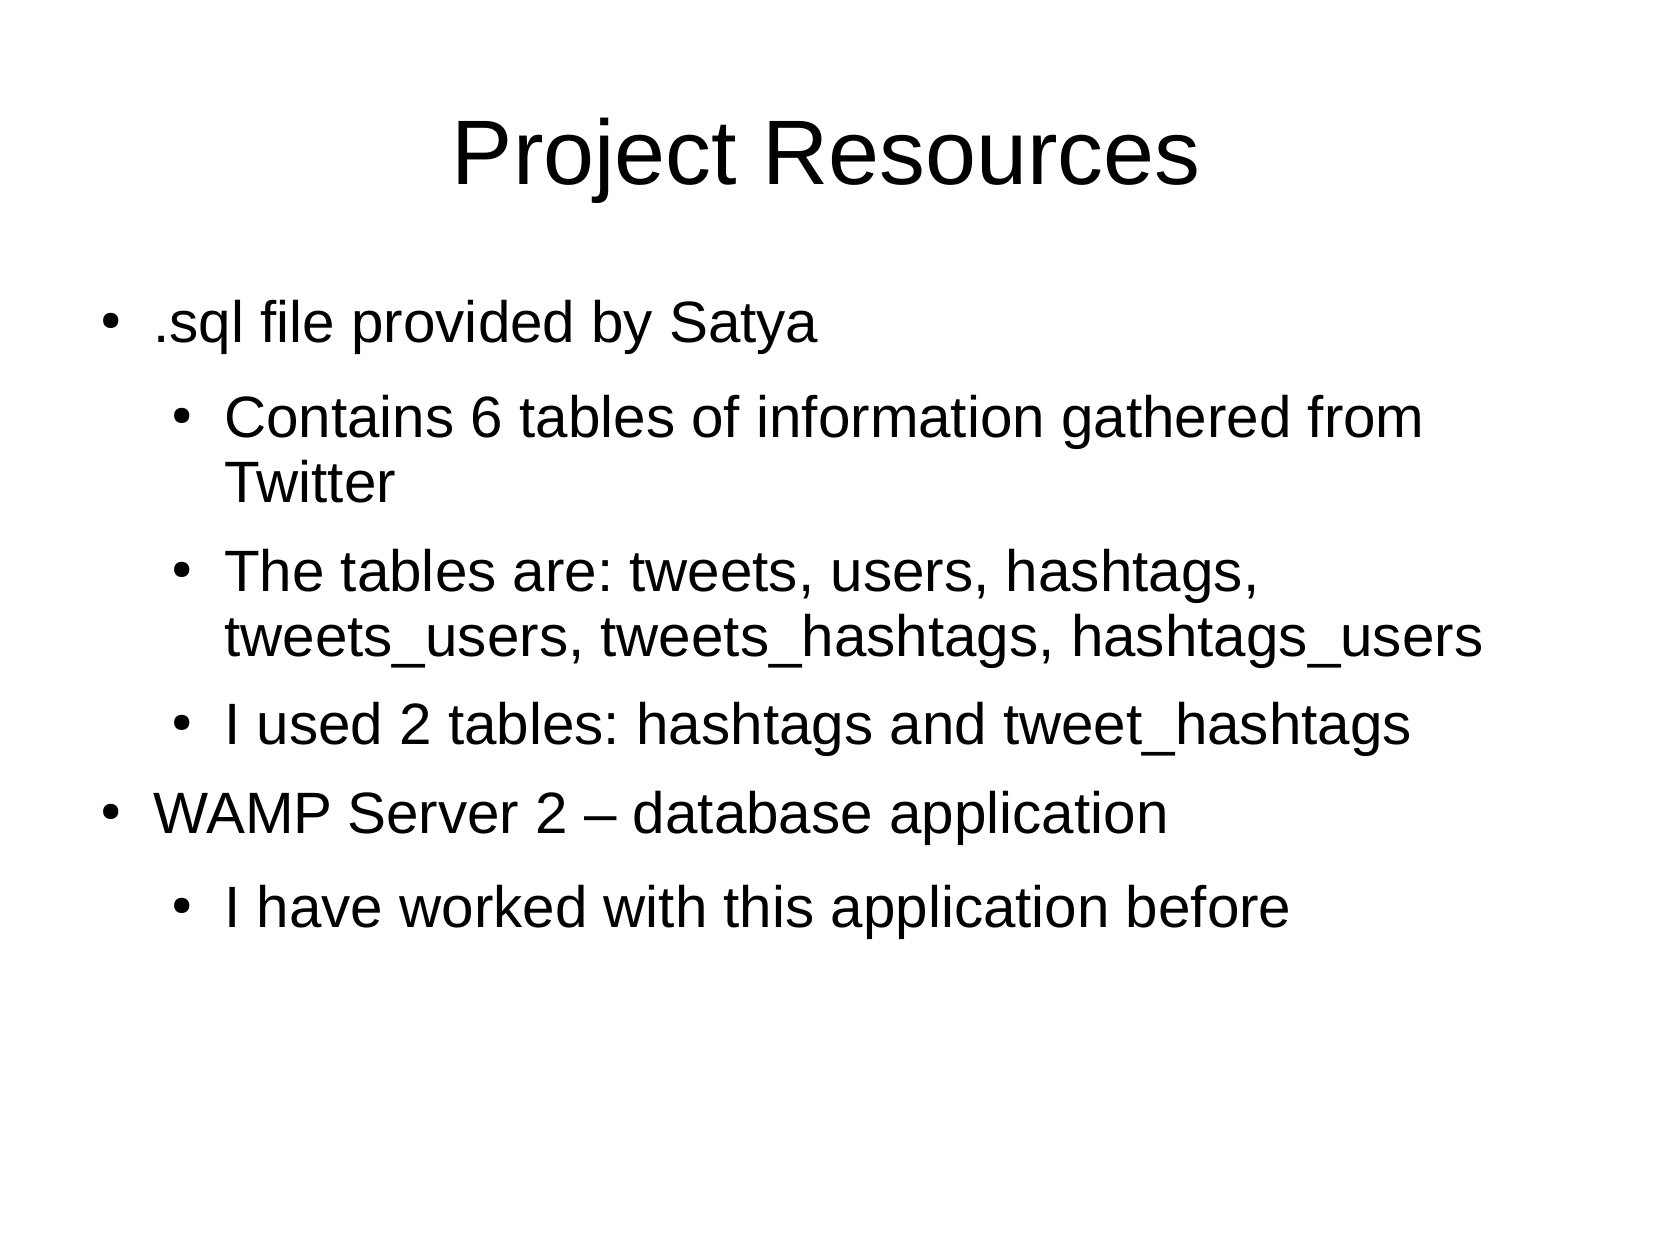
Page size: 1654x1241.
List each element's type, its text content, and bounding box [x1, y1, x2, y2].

list .sql file provided by Satya Contains 6 tables of information gathered from Twitter The tables are: tweets, users, hashtags, tweets_users, tweets_hashtags, hashtags_users I used 2 tables: hashtags and tweet_hashtags WAMP Server 2 – database application I have worked with this application before [82, 290, 1571, 1094]
title Project Resources [82, 49, 1571, 257]
